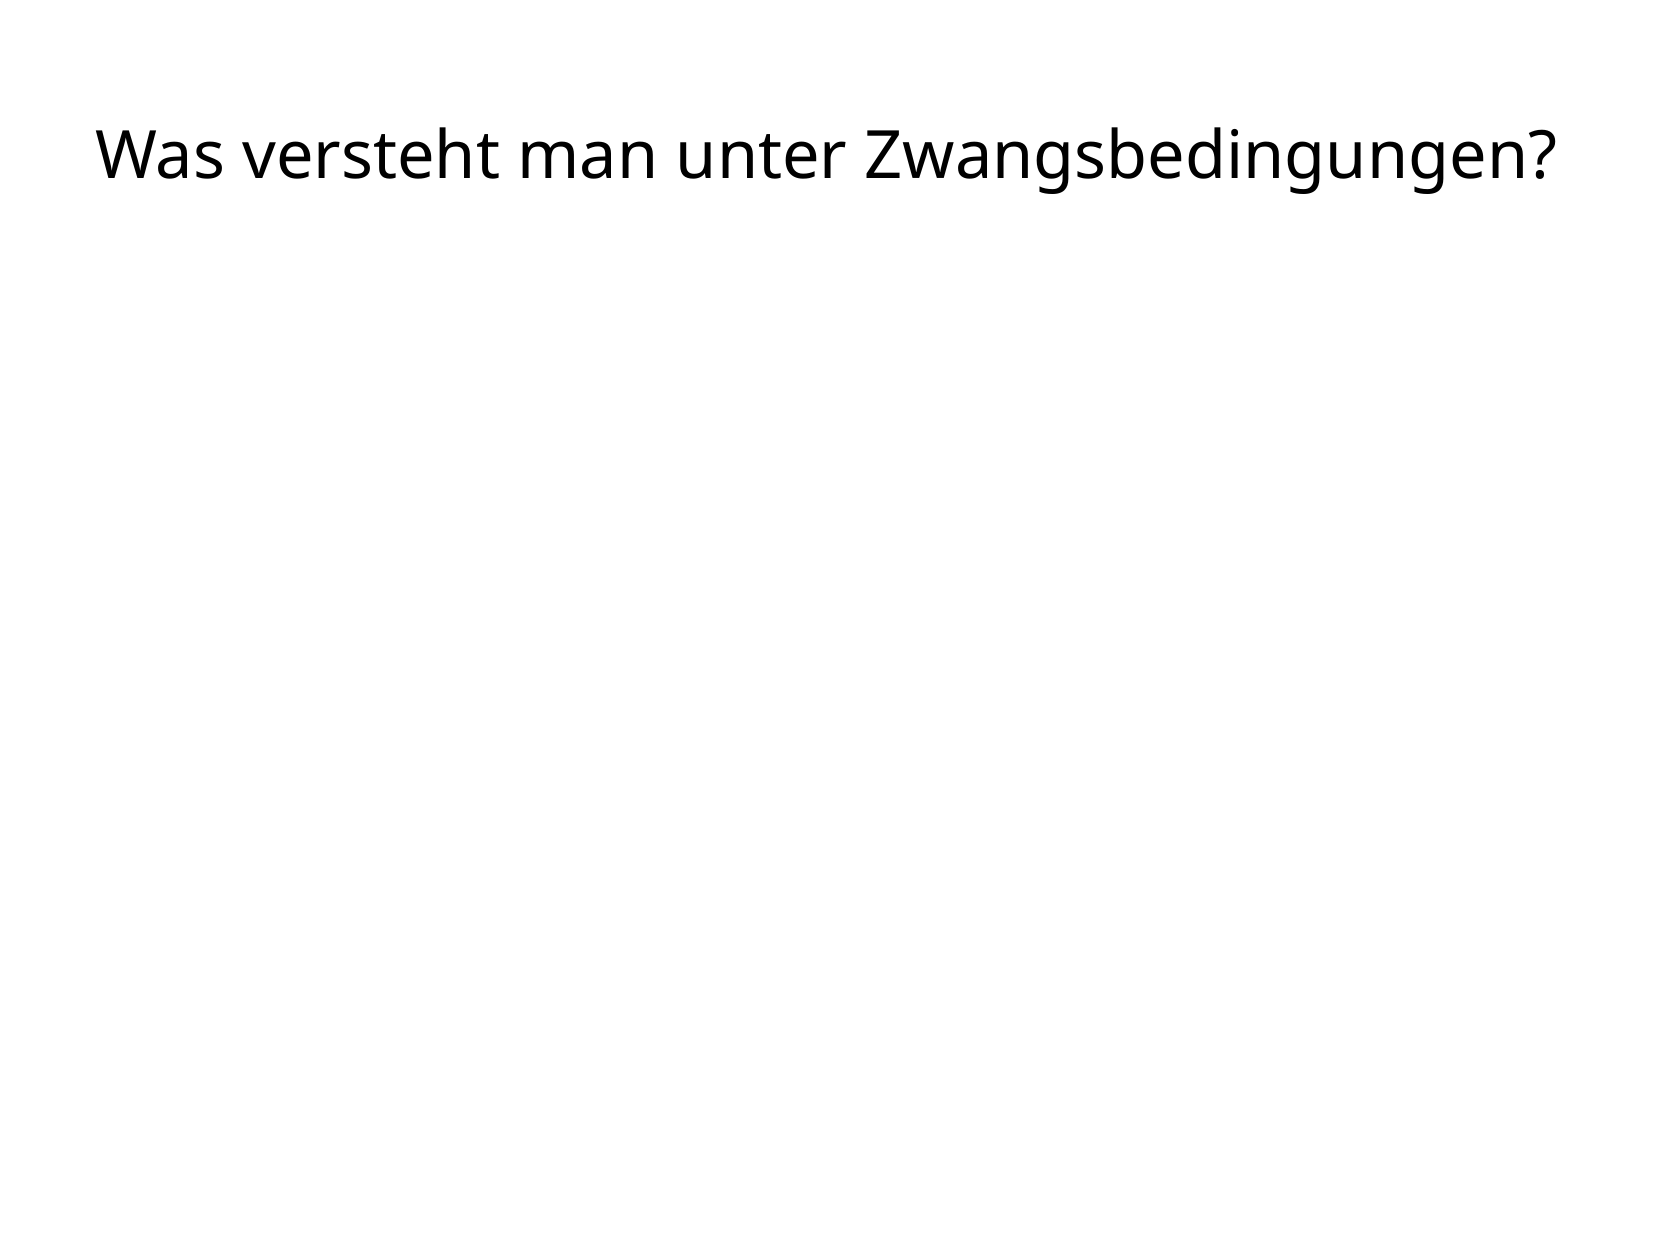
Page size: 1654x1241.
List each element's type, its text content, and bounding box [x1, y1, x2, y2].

title Was versteht man unter Zwangsbedingungen? [82, 49, 1571, 257]
